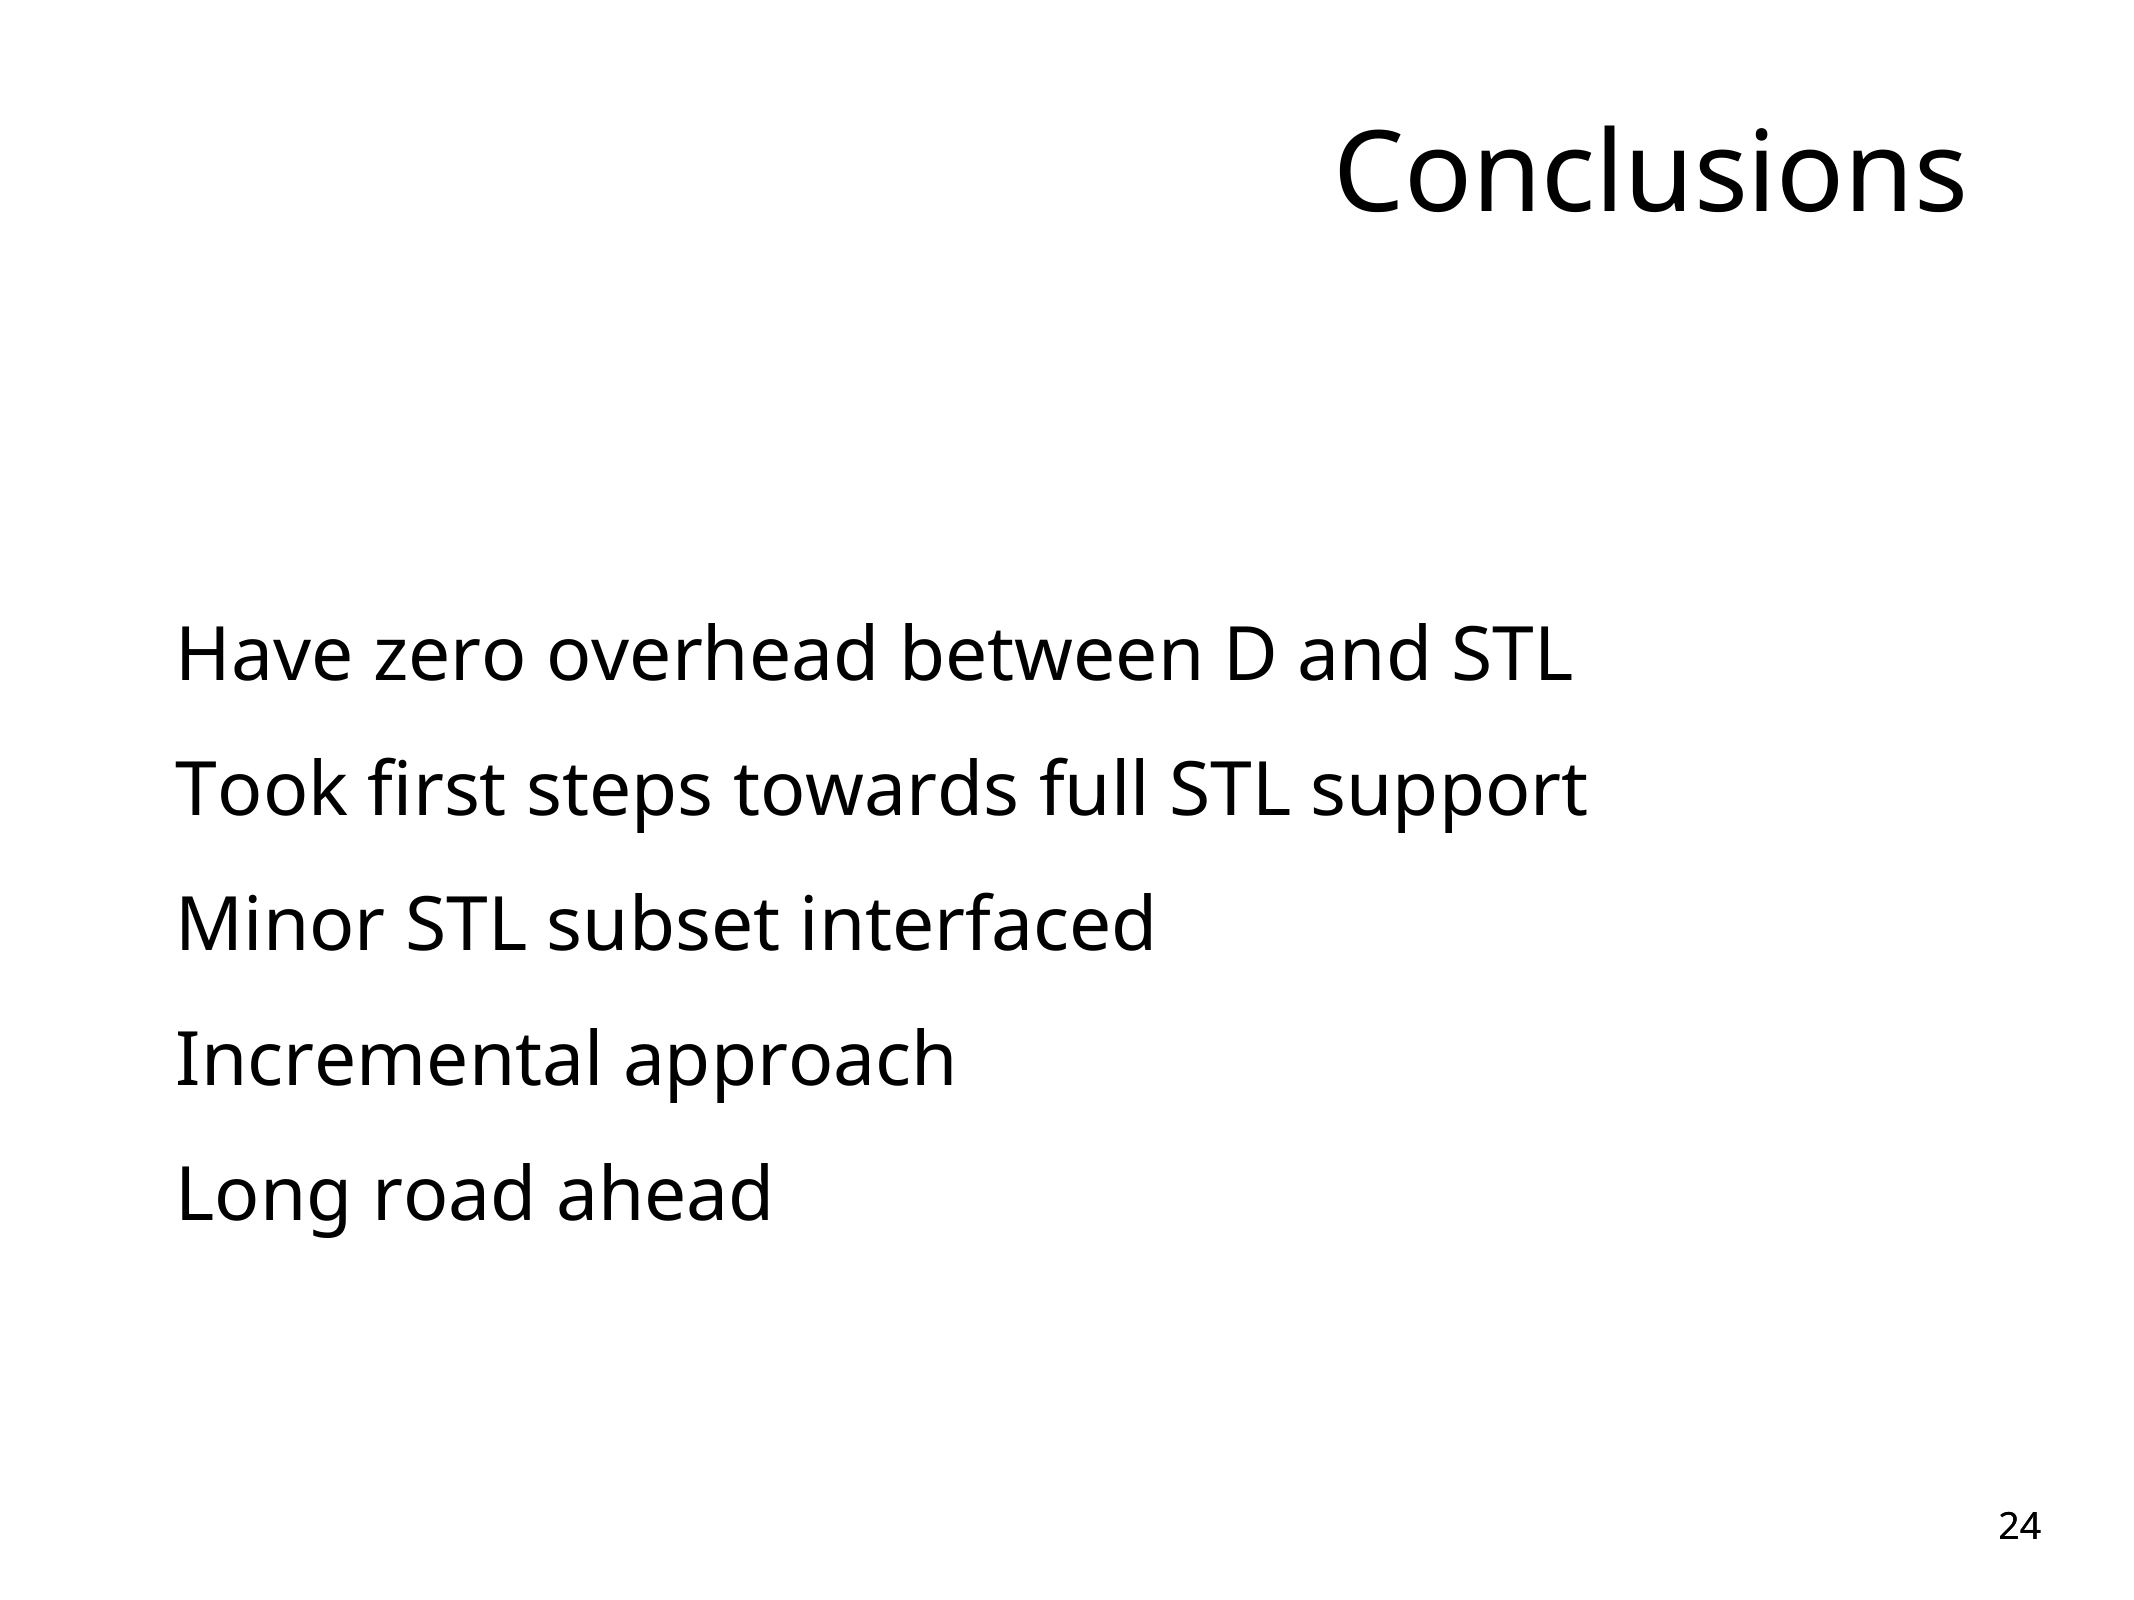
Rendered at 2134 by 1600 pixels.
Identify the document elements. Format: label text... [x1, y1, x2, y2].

list Have zero overhead between D and STL Took first steps towards full STL support Minor STL subset interfaced Incremental approach Long road ahead [94, 332, 2039, 1509]
title Conclusions [156, 72, 1978, 261]
text_box <number> [1985, 1493, 2055, 1557]
